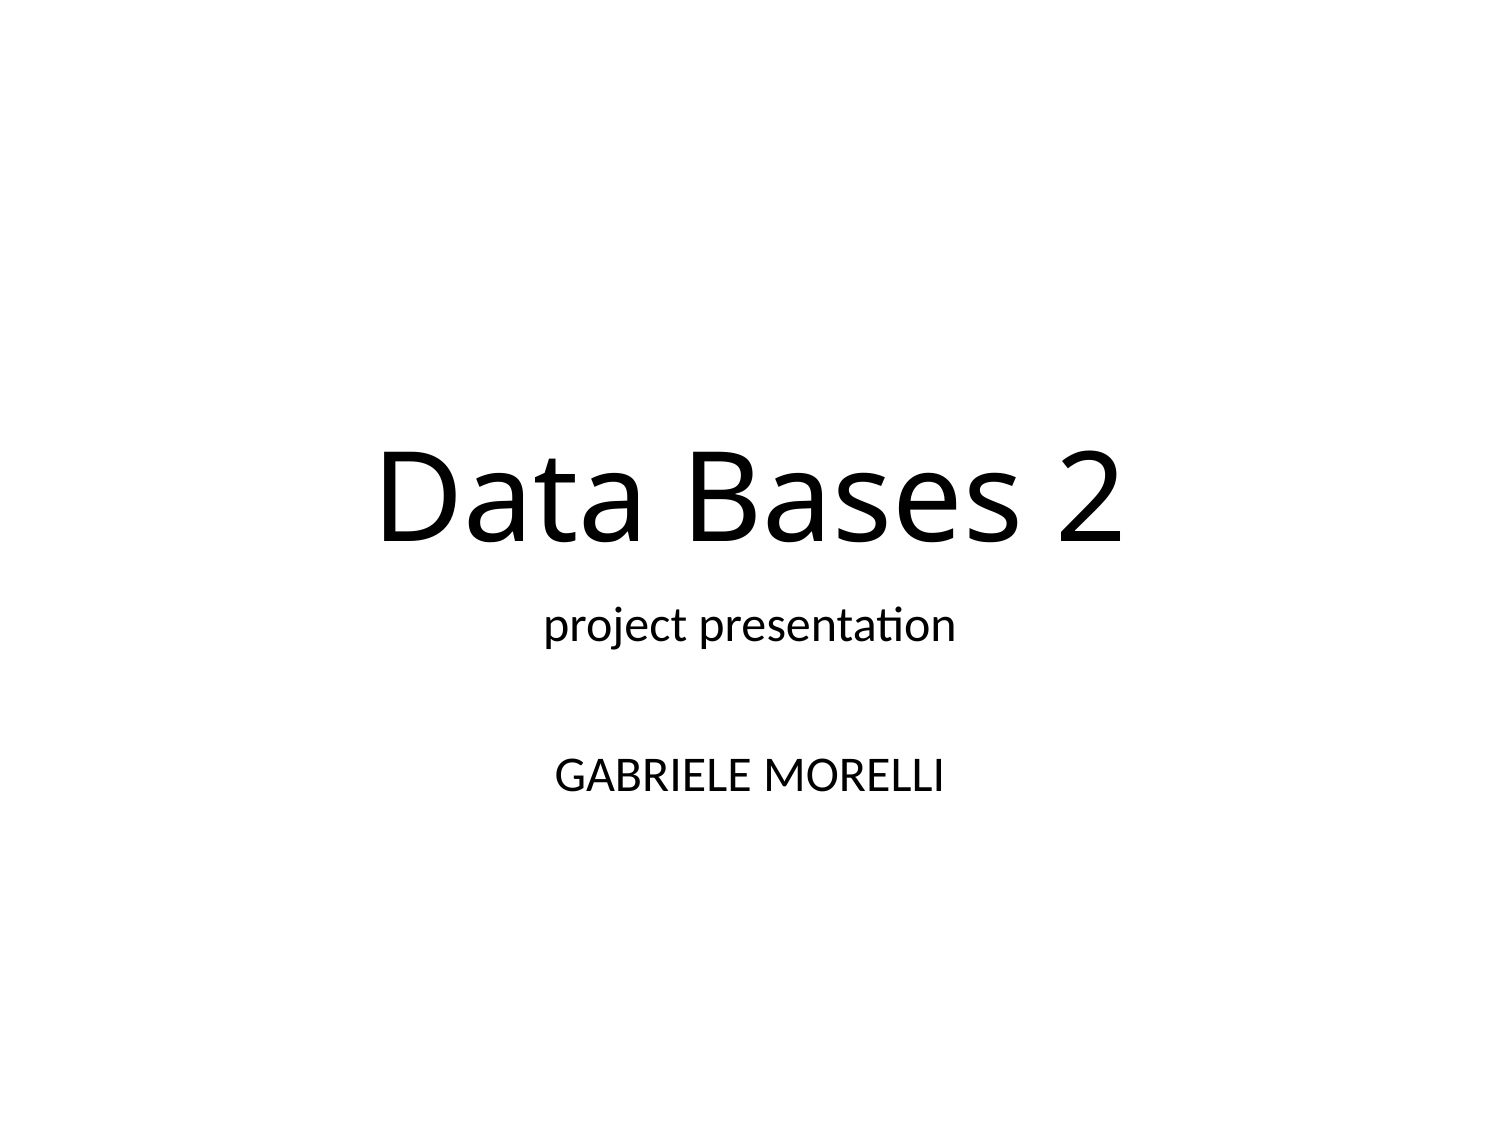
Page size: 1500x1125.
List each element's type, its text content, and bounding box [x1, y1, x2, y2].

title Data Bases 2 [112, 184, 1388, 576]
subtitle project presentation GABRIELE MORELLI [187, 590, 1313, 863]
